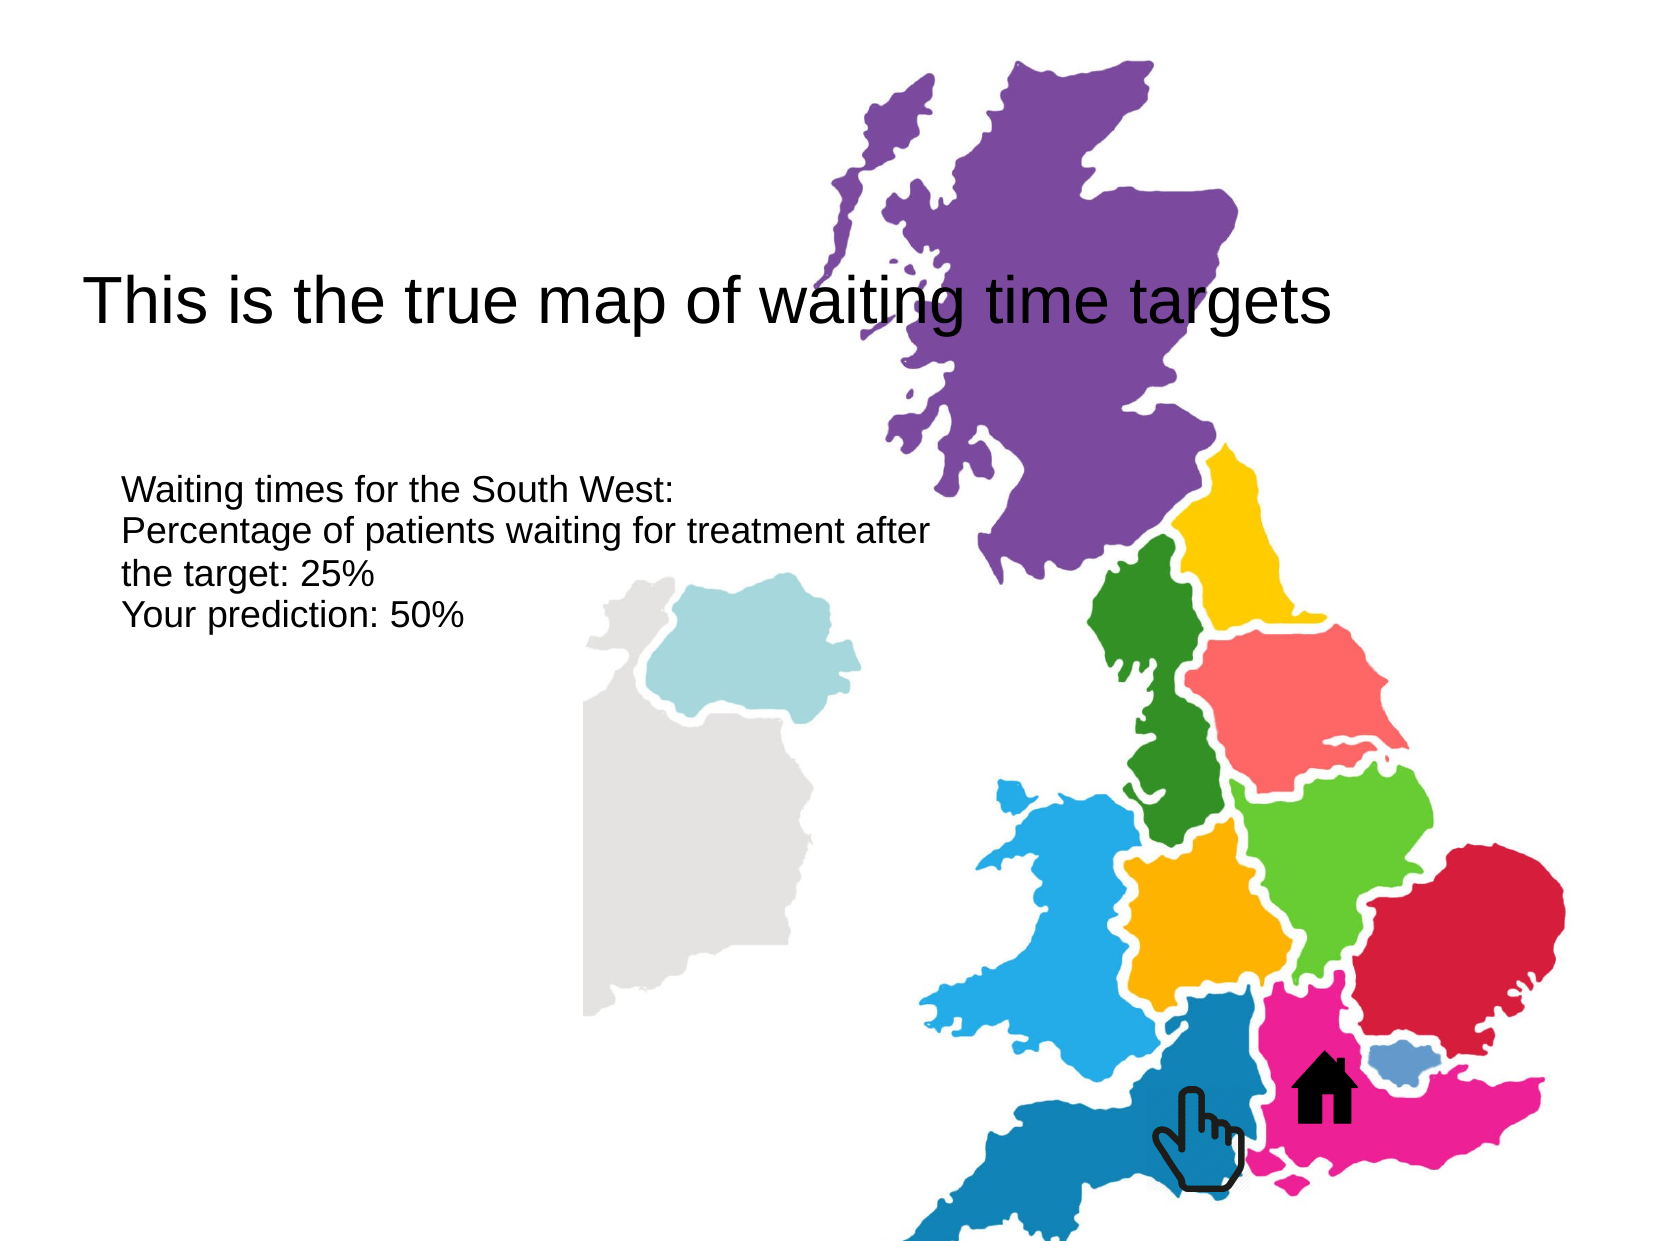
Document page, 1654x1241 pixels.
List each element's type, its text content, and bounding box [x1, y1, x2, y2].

text_box Waiting times for the South West: Percentage of patients waiting for treatment after the target: 25% Your prediction: 50% [106, 460, 981, 812]
picture [583, 0, 1595, 1241]
text_box This is the true map of waiting time targets [82, 155, 1571, 520]
